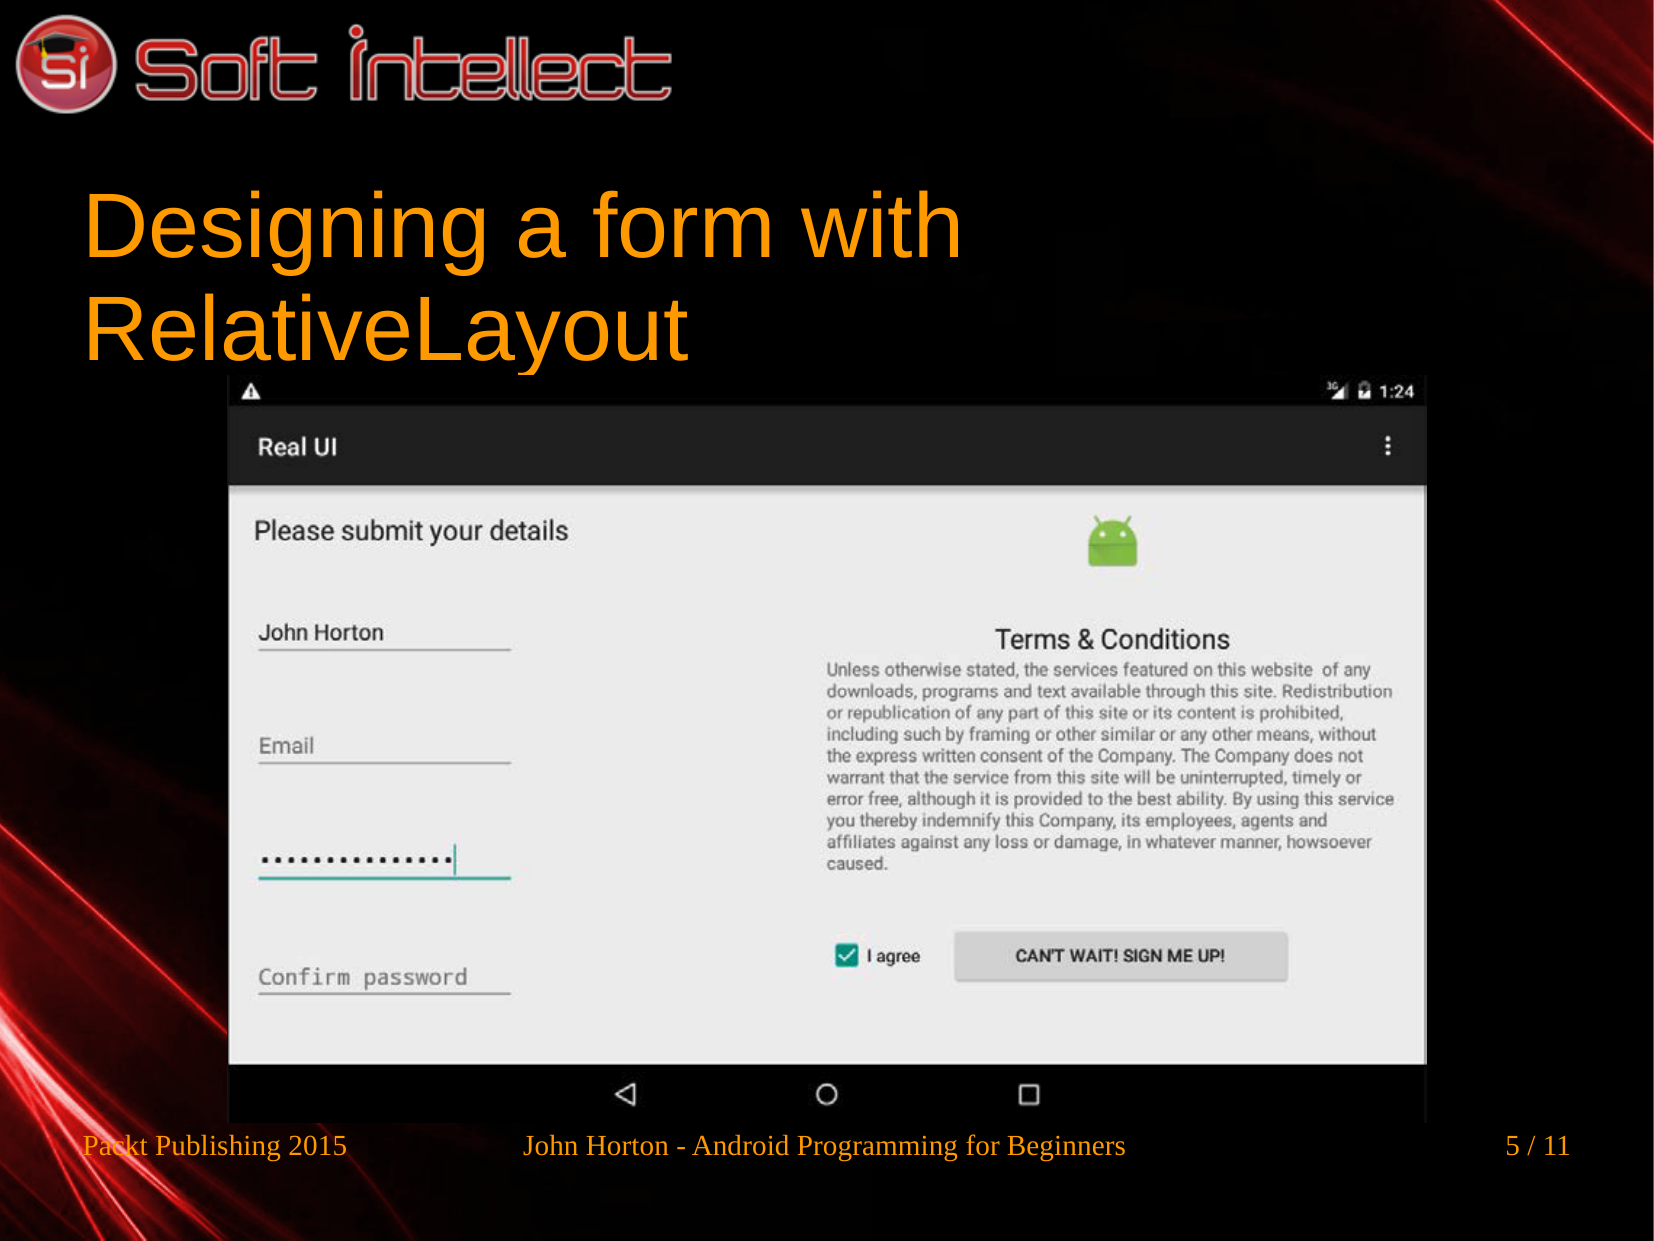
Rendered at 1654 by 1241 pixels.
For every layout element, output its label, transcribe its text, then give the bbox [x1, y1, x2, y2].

title Designing a form with RelativeLayout [82, 173, 1571, 381]
picture [0, 0, 1654, 1241]
